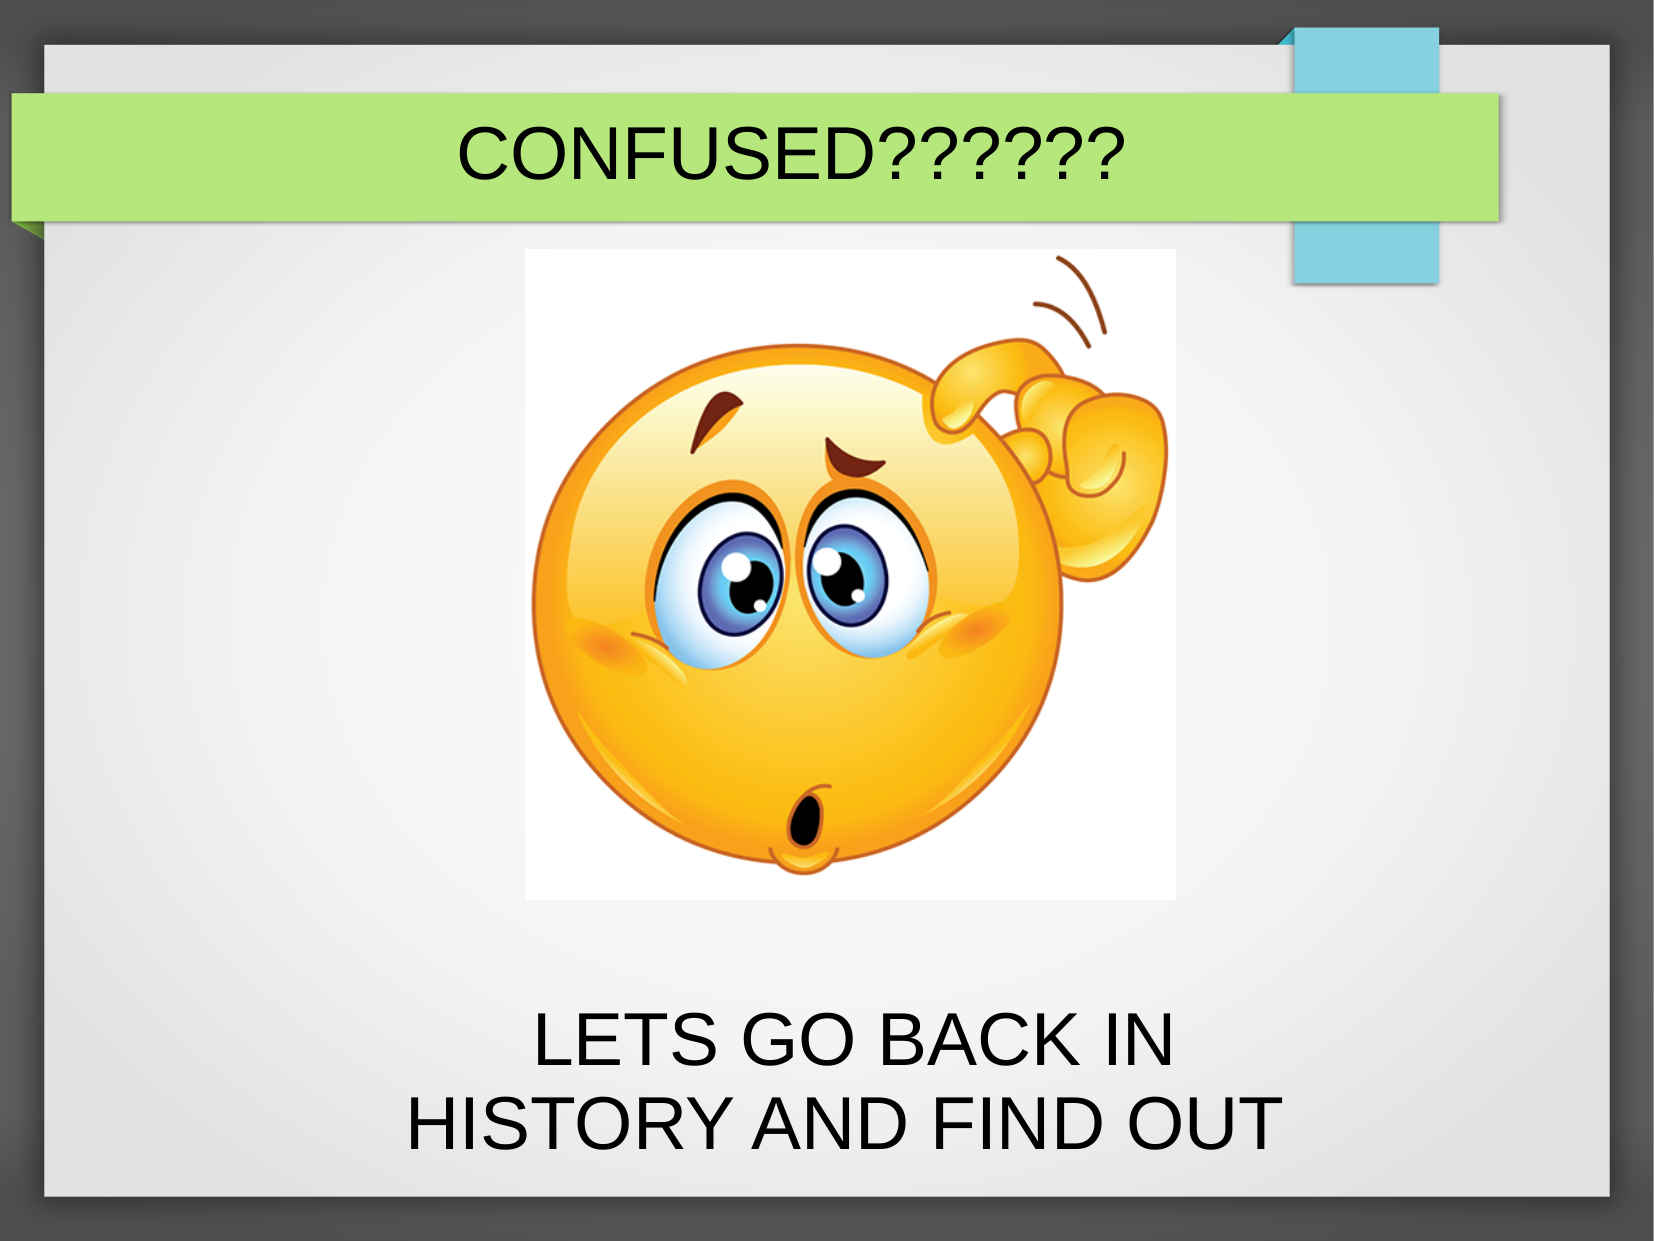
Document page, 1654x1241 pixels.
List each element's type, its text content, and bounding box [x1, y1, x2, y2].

text_box LETS GO BACK IN HISTORY AND FIND OUT [390, 990, 1321, 1155]
title CONFUSED?????? [82, 94, 1264, 213]
picture [0, 0, 1654, 1241]
